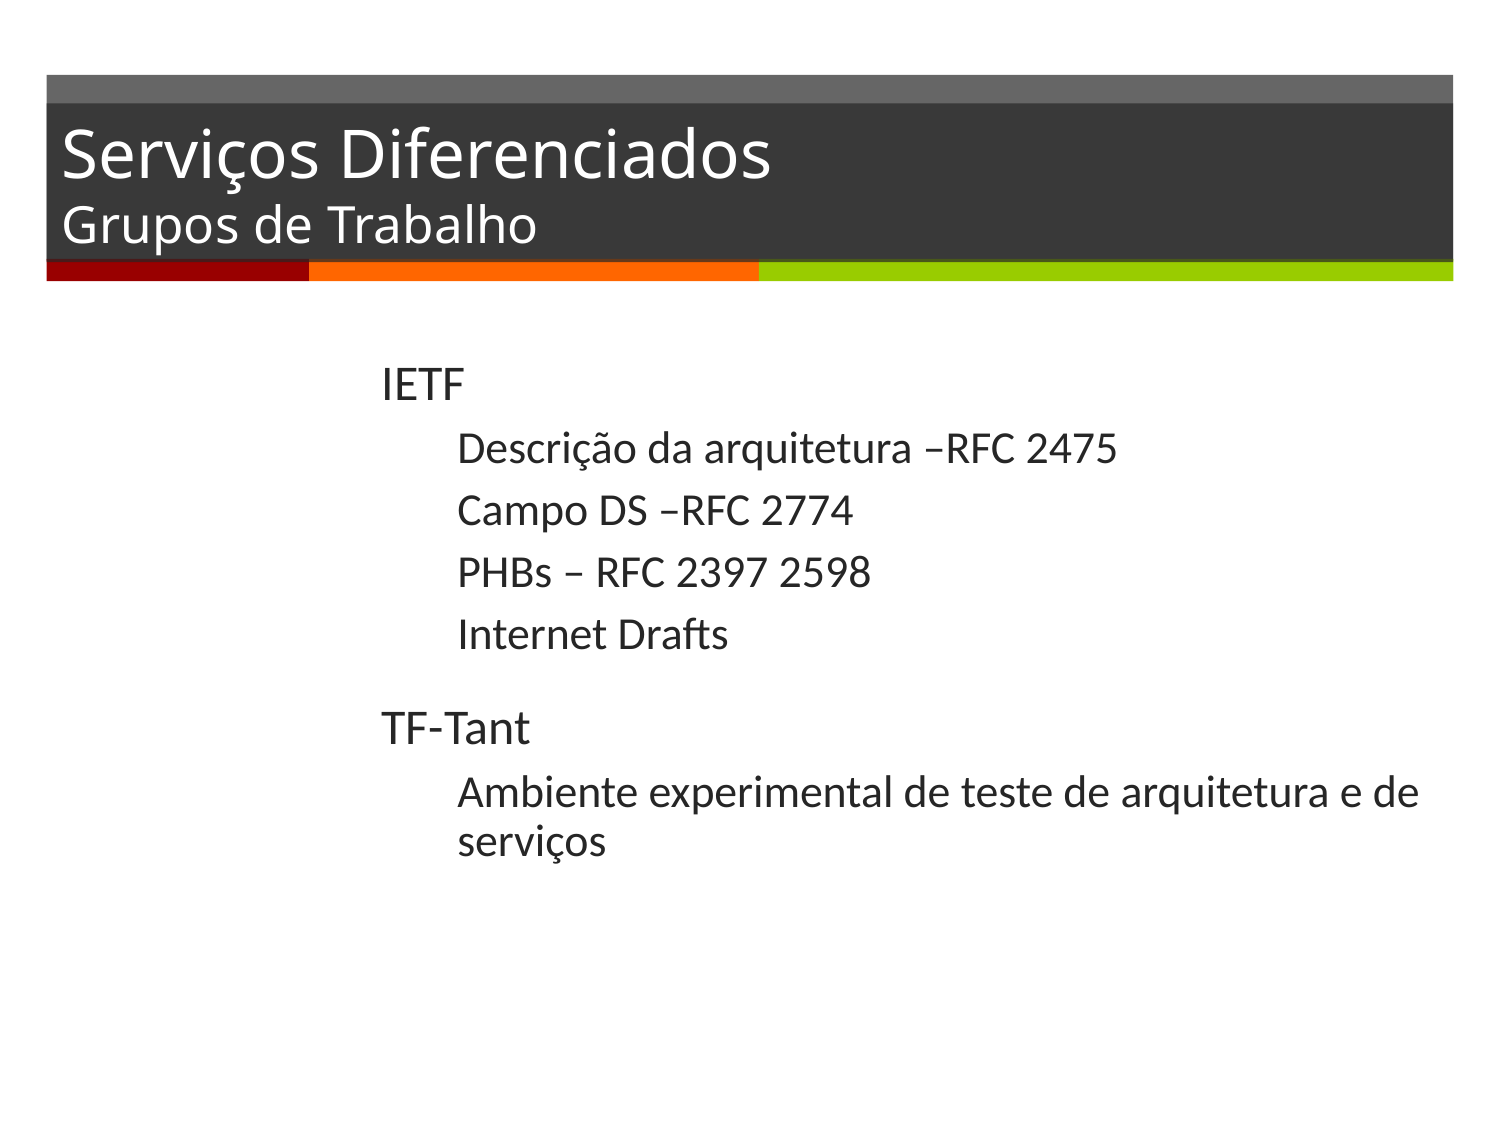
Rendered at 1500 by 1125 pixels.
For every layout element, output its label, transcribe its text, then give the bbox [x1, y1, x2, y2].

list IETF Descrição da arquitetura –RFC 2475 Campo DS –RFC 2774 PHBs – RFC 2397 2598 Internet Drafts TF-Tant Ambiente experimental de teste de arquitetura e de serviços [292, 350, 1454, 1005]
title Serviços Diferenciados Grupos de Trabalho [46, 103, 1454, 263]
